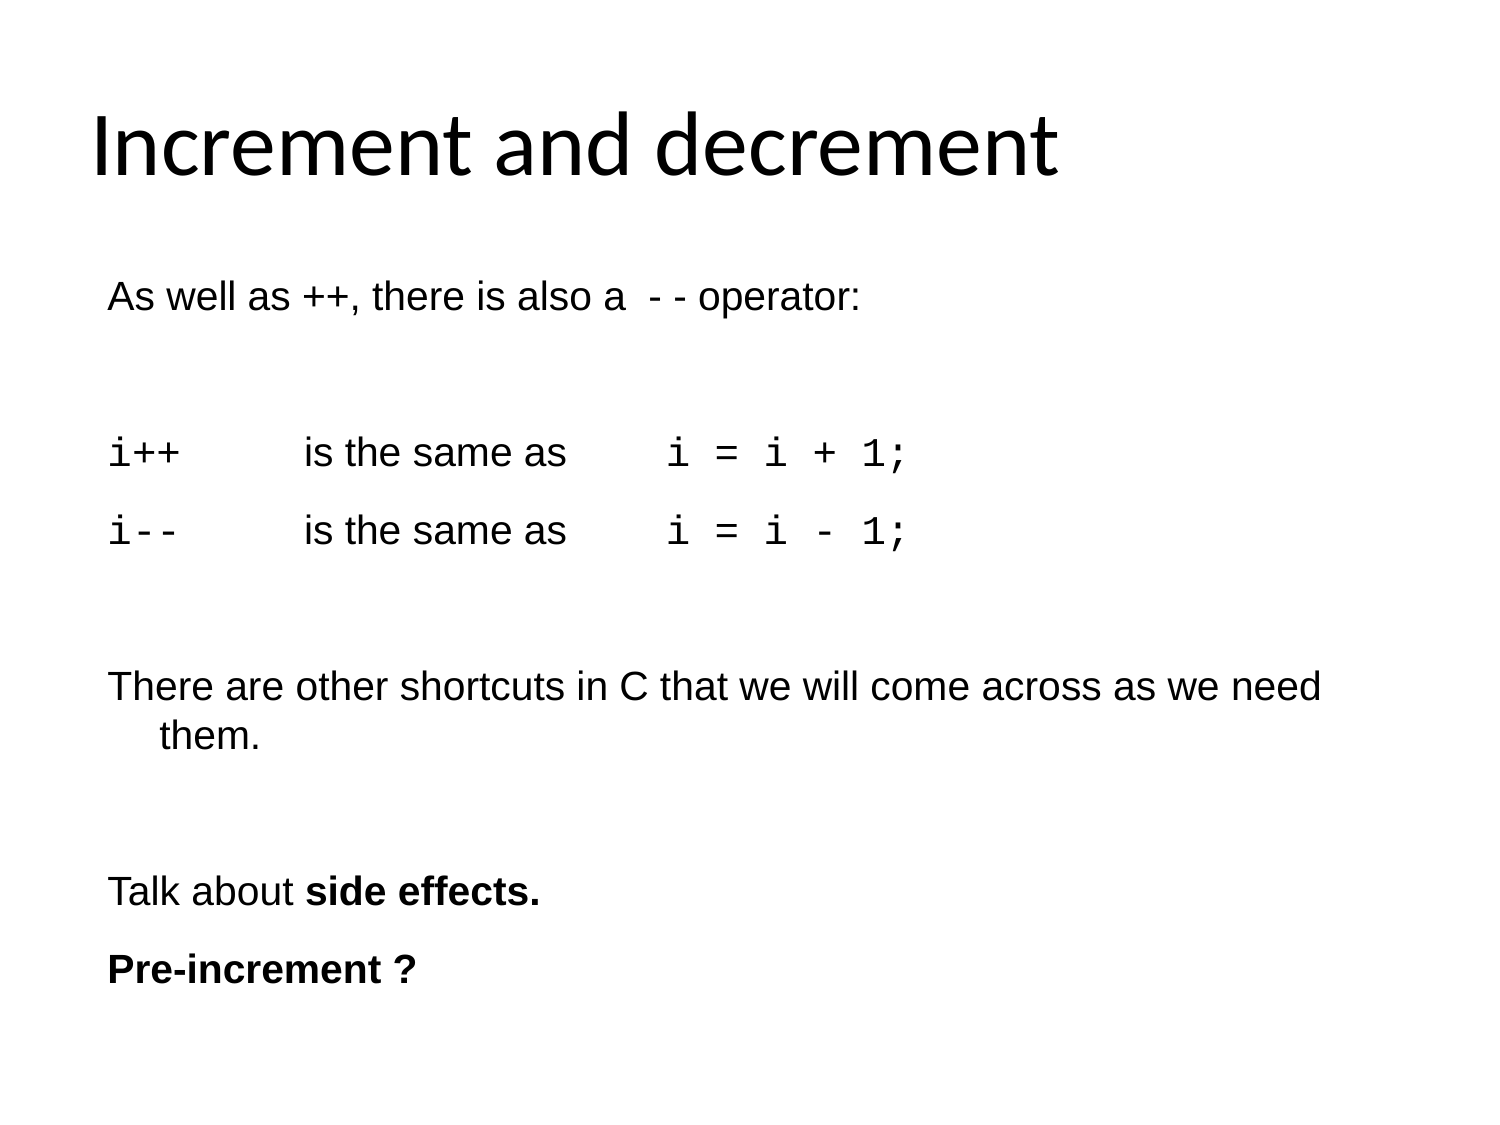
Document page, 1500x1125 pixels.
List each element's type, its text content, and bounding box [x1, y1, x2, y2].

list As well as ++, there is also a - - operator: i++ is the same as i = i + 1; i-- is the same as i = i - 1; There are other shortcuts in C that we will come across as we need them. Talk about side effects. Pre-increment ? [75, 262, 1425, 1005]
title Increment and decrement [75, 45, 1425, 233]
